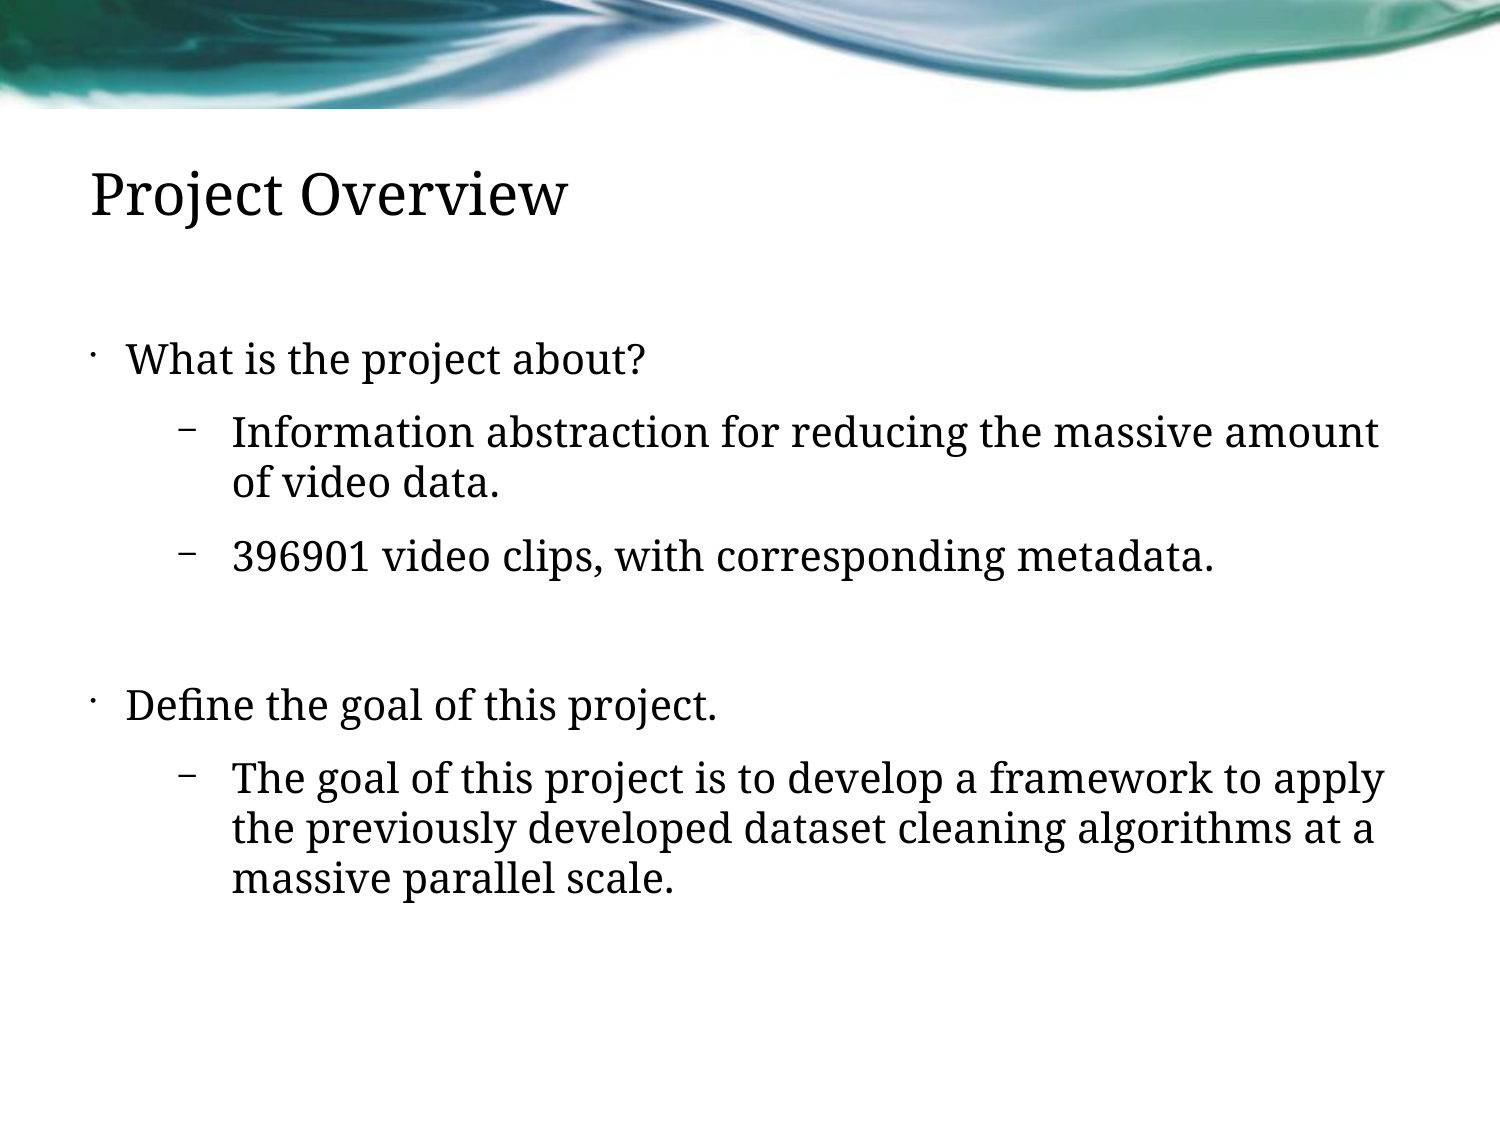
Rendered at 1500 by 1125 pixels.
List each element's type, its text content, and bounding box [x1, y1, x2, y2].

title Project Overview [75, 149, 838, 299]
list What is the project about? Information abstraction for reducing the massive amount of video data. 396901 video clips, with corresponding metadata. Define the goal of this project. The goal of this project is to develop a framework to apply the previously developed dataset cleaning algorithms at a massive parallel scale. [75, 299, 1418, 1005]
picture [1, 0, 1500, 109]
